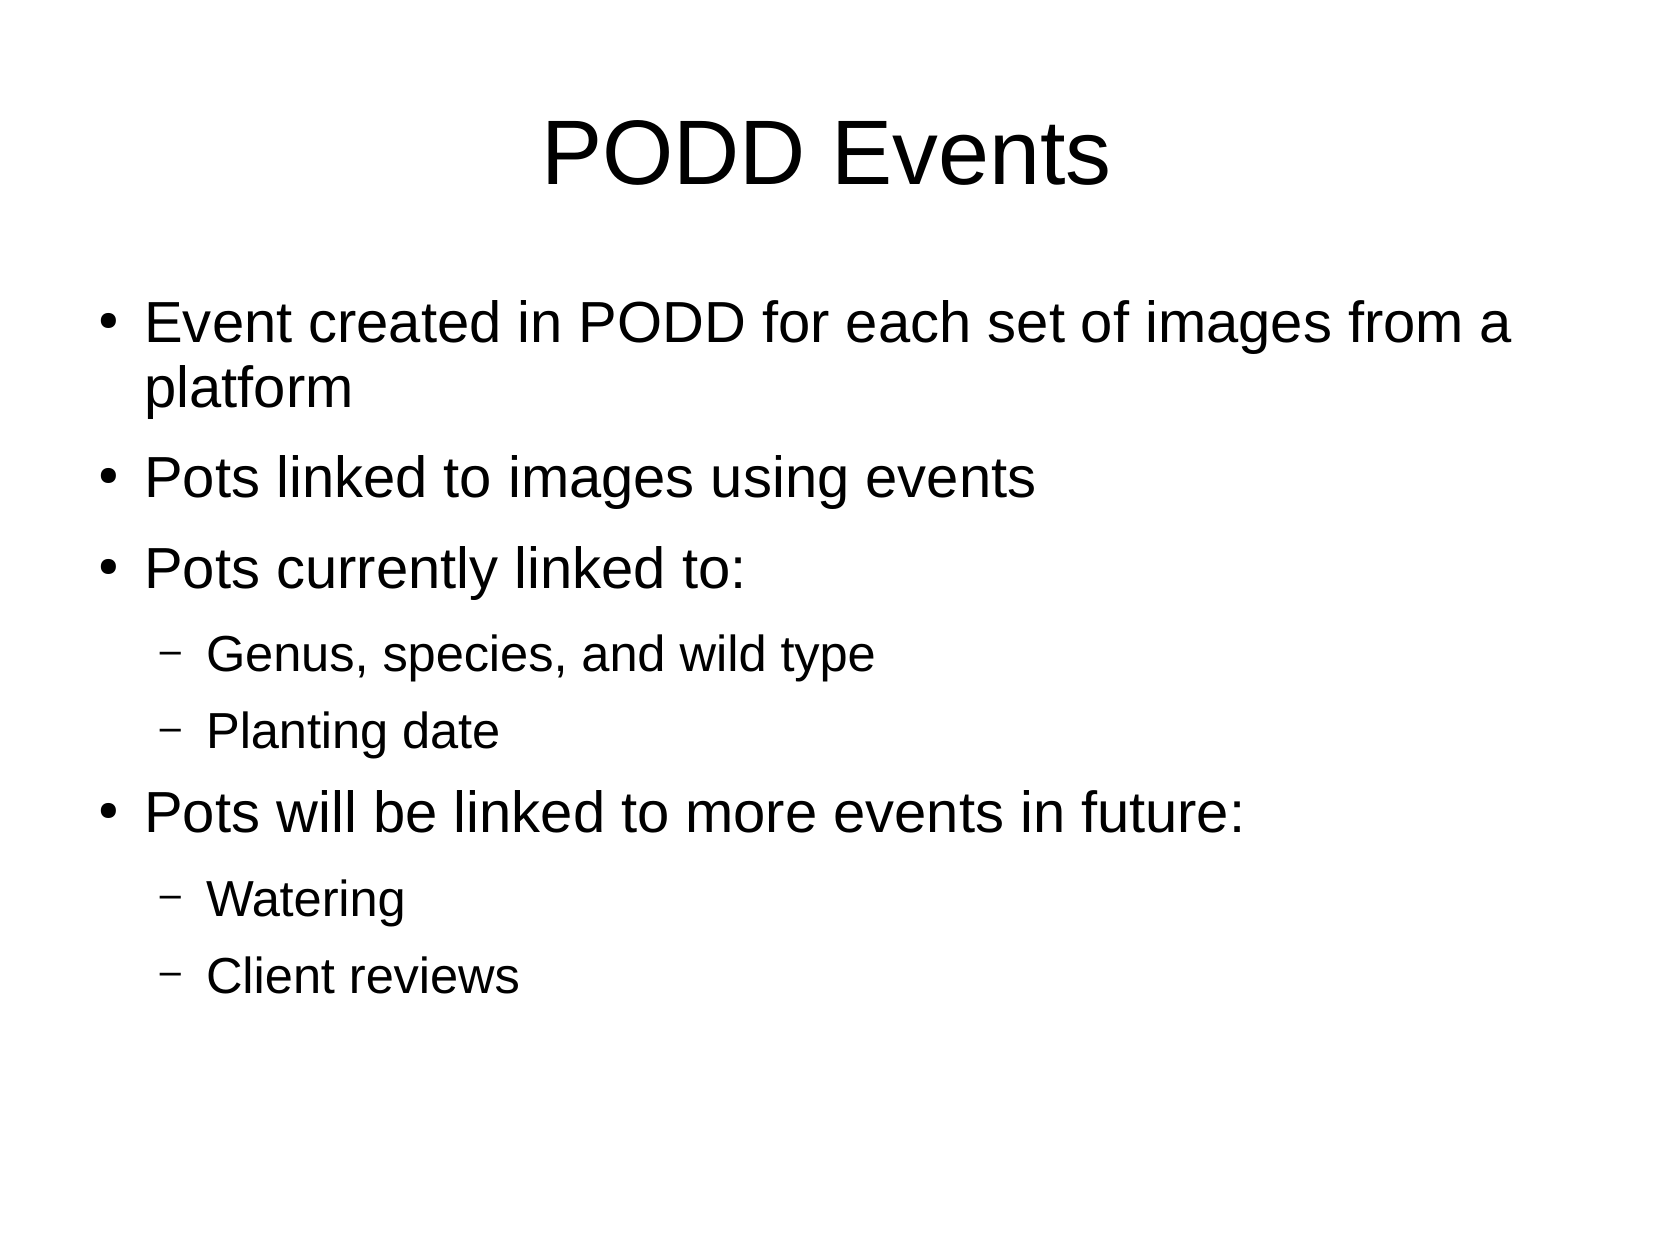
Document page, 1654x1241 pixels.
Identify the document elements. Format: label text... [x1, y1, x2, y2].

title PODD Events [82, 49, 1571, 257]
list Event created in PODD for each set of images from a platform Pots linked to images using events Pots currently linked to: Genus, species, and wild type Planting date Pots will be linked to more events in future: Watering Client reviews [82, 290, 1571, 1010]
